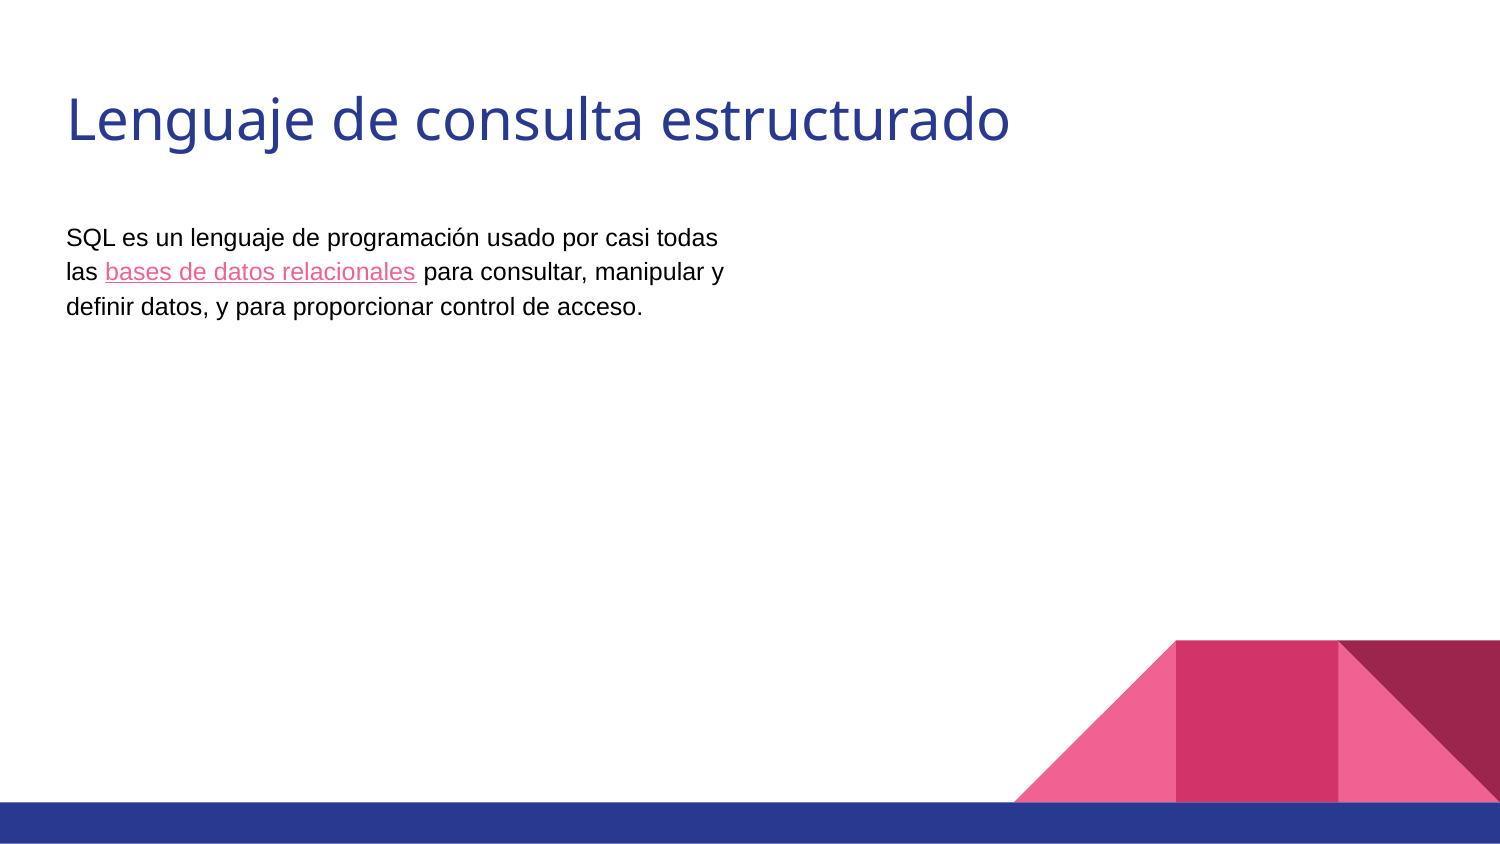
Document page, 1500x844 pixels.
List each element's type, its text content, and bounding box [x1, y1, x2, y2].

list SQL es un lenguaje de programación usado por casi todas las bases de datos relacionales para consultar, manipular y definir datos, y para proporcionar control de acceso. [51, 201, 750, 750]
title Lenguaje de consulta estructurado [51, 67, 1449, 167]
